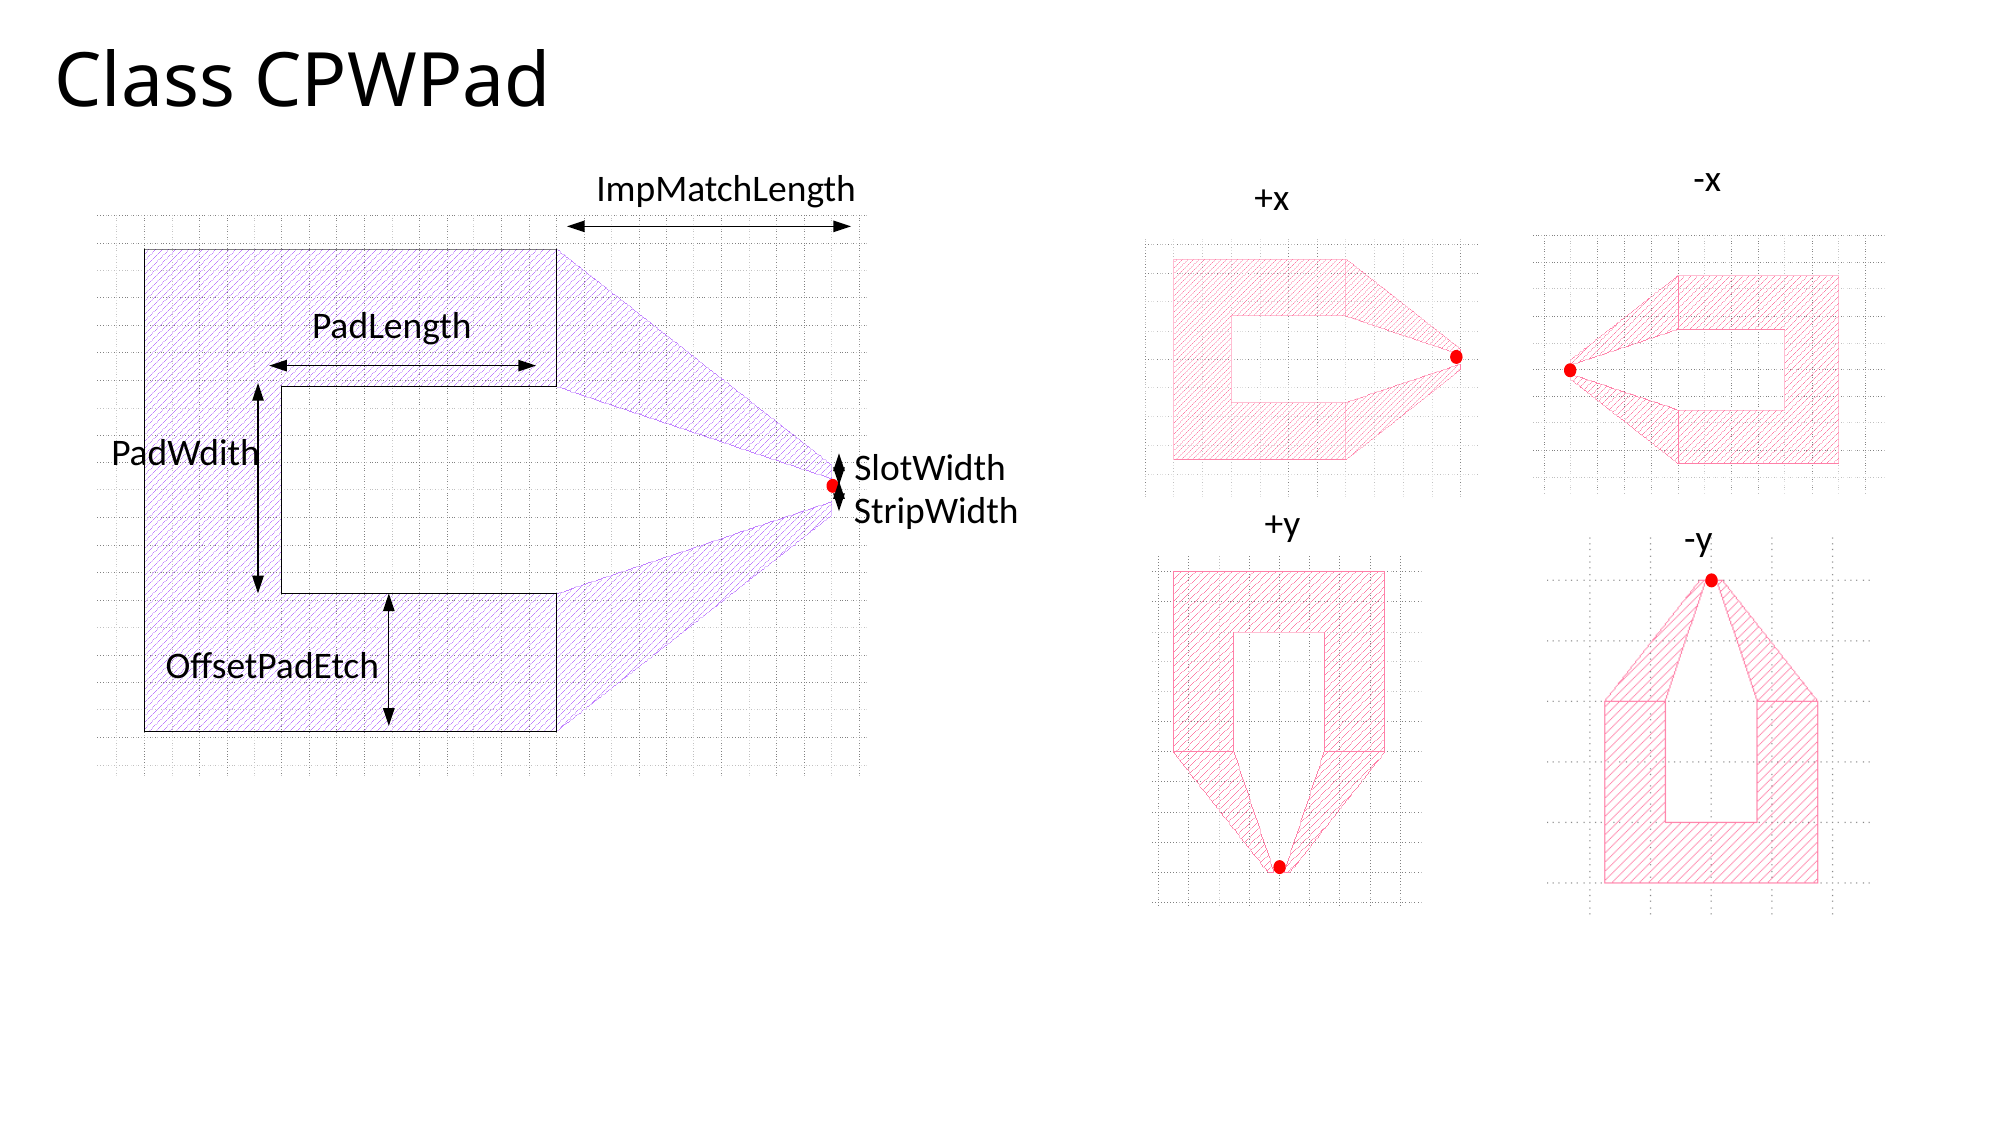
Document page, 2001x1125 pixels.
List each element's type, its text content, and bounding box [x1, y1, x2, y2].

text_box PadWdith [96, 420, 308, 482]
text_box [1273, 860, 1286, 875]
text_box ImpMatchLength [581, 156, 952, 218]
text_box +y [1249, 490, 1347, 552]
text_box +x [1239, 165, 1337, 227]
text_box OffsetPadEtch [150, 633, 444, 695]
text_box -x [1678, 146, 1776, 207]
picture [1547, 533, 1871, 919]
text_box Class CPWPad [39, 16, 1765, 149]
picture [96, 214, 867, 776]
text_box [1564, 363, 1577, 378]
text_box StripWidth [838, 478, 1091, 540]
picture [1149, 554, 1422, 907]
picture [1533, 234, 1885, 494]
text_box [1450, 350, 1463, 364]
picture [1145, 237, 1479, 497]
text_box PadLength [297, 293, 508, 354]
text_box SlotWidth [839, 435, 1085, 478]
text_box -y [1669, 506, 1766, 568]
text_box [1705, 573, 1718, 588]
text_box [826, 478, 838, 493]
